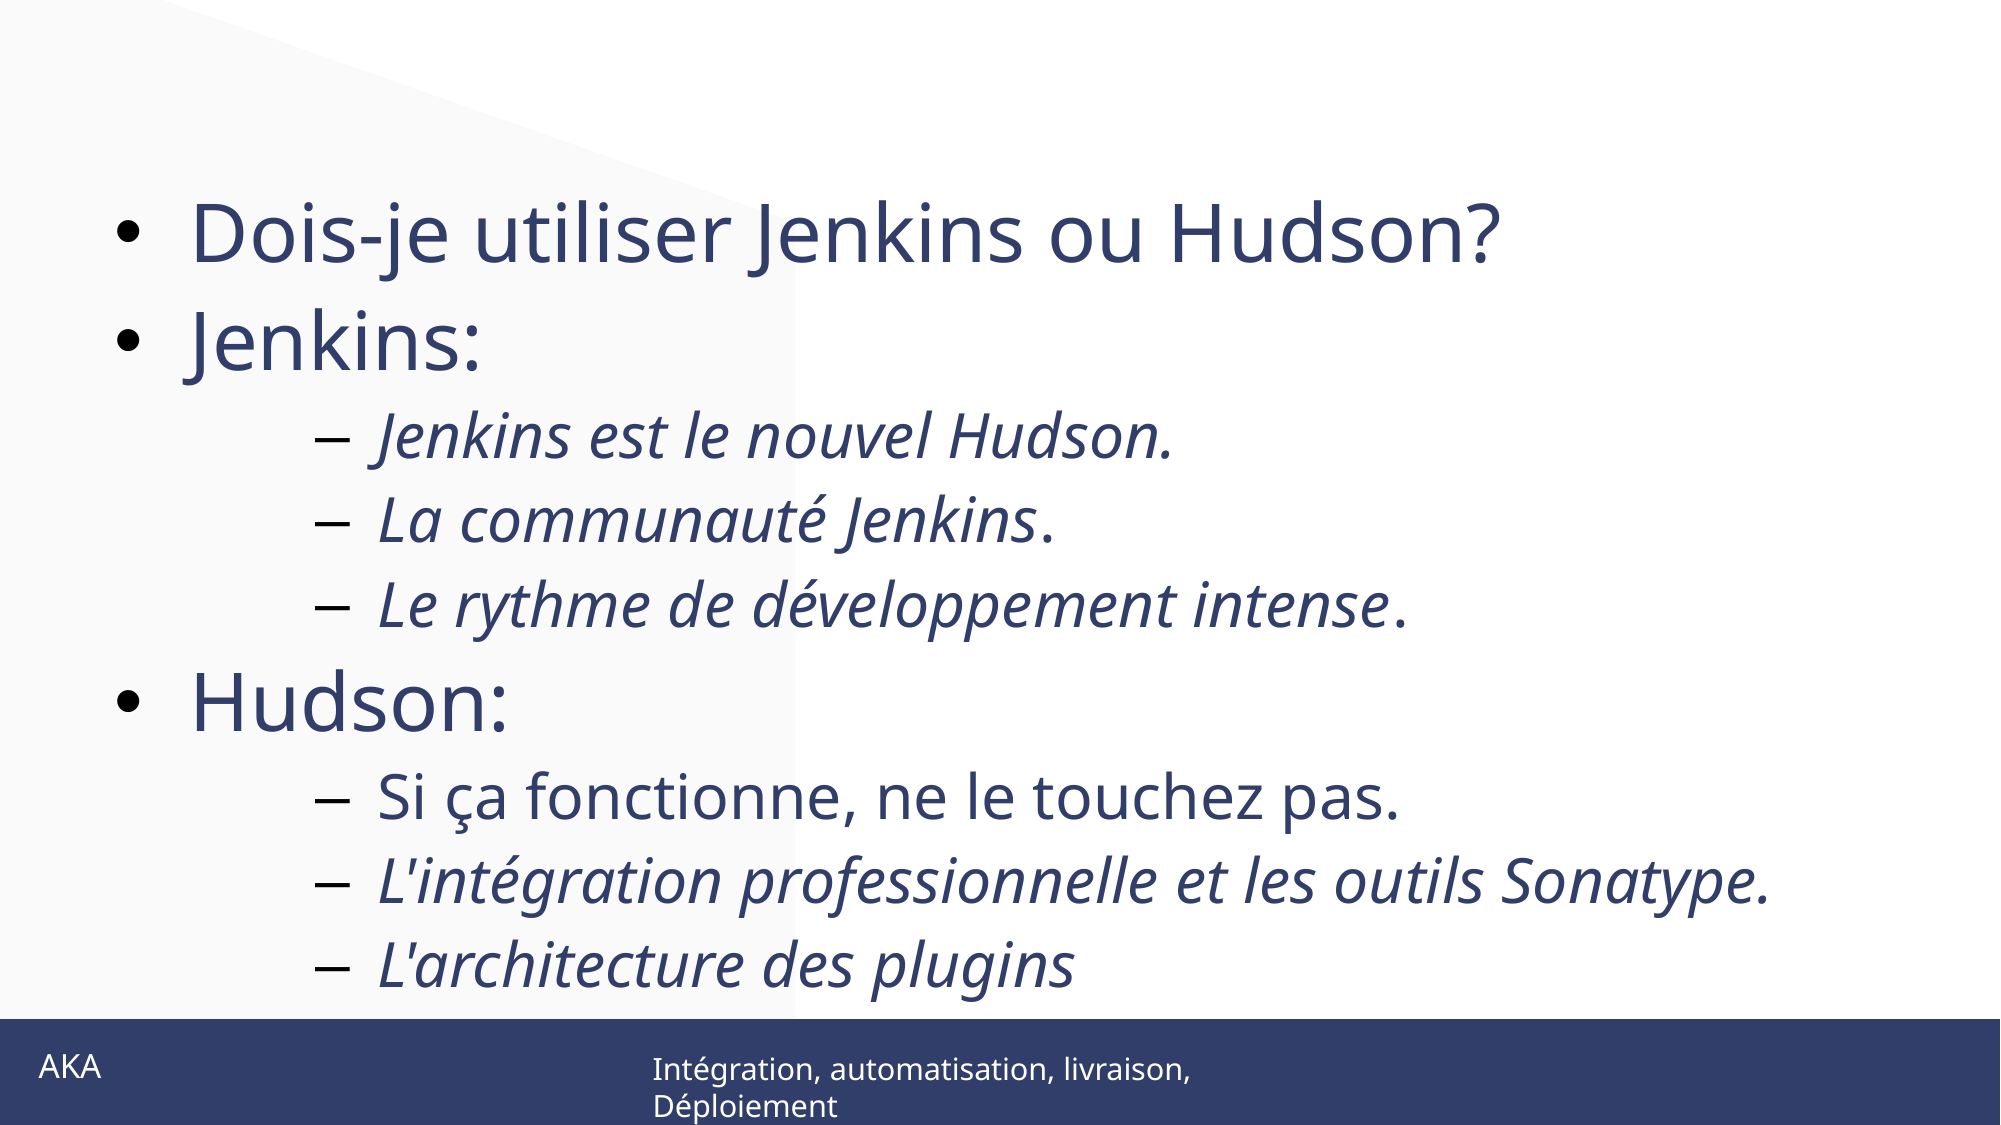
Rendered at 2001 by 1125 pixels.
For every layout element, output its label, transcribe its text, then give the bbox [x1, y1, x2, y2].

list Dois-je utiliser Jenkins ou Hudson? Jenkins: Jenkins est le nouvel Hudson. La communauté Jenkins. Le rythme de développement intense. Hudson: Si ça fonctionne, ne le touchez pas. L'intégration professionnelle et les outils Sonatype. L'architecture des plugins [99, 184, 1934, 1039]
